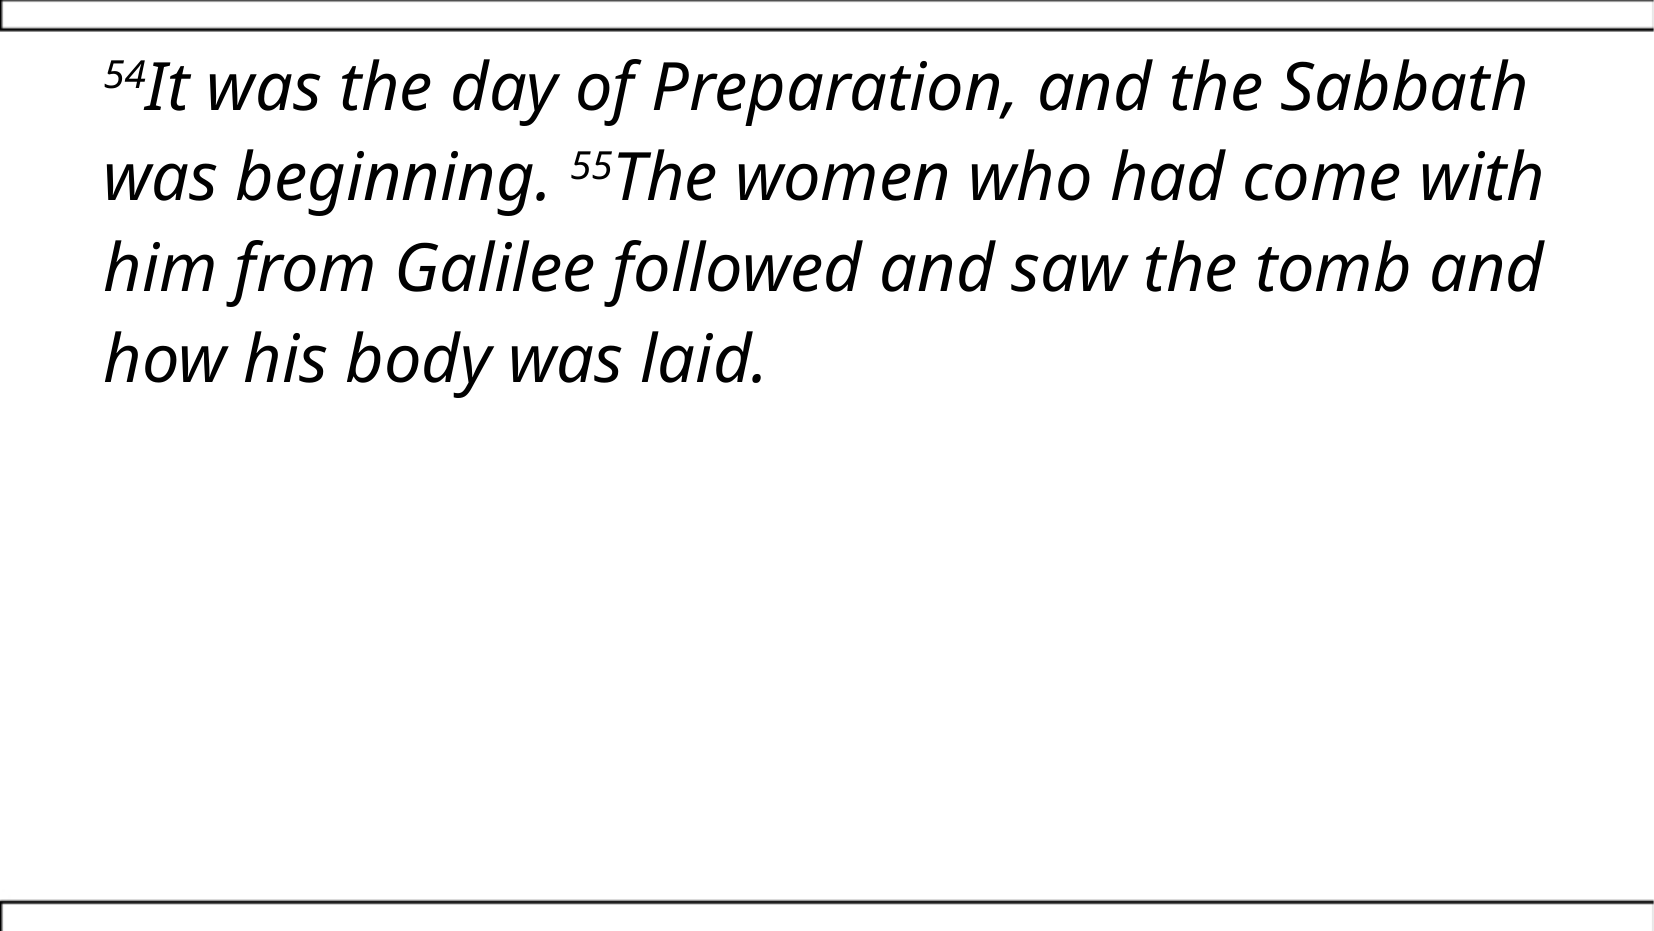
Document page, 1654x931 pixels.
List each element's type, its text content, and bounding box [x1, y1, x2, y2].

text_box 54It was the day of Preparation, and the Sabbath was beginning. 55The women who had come with him from Galilee followed and saw the tomb and how his body was laid. [88, 31, 1574, 422]
picture [0, 0, 1654, 931]
